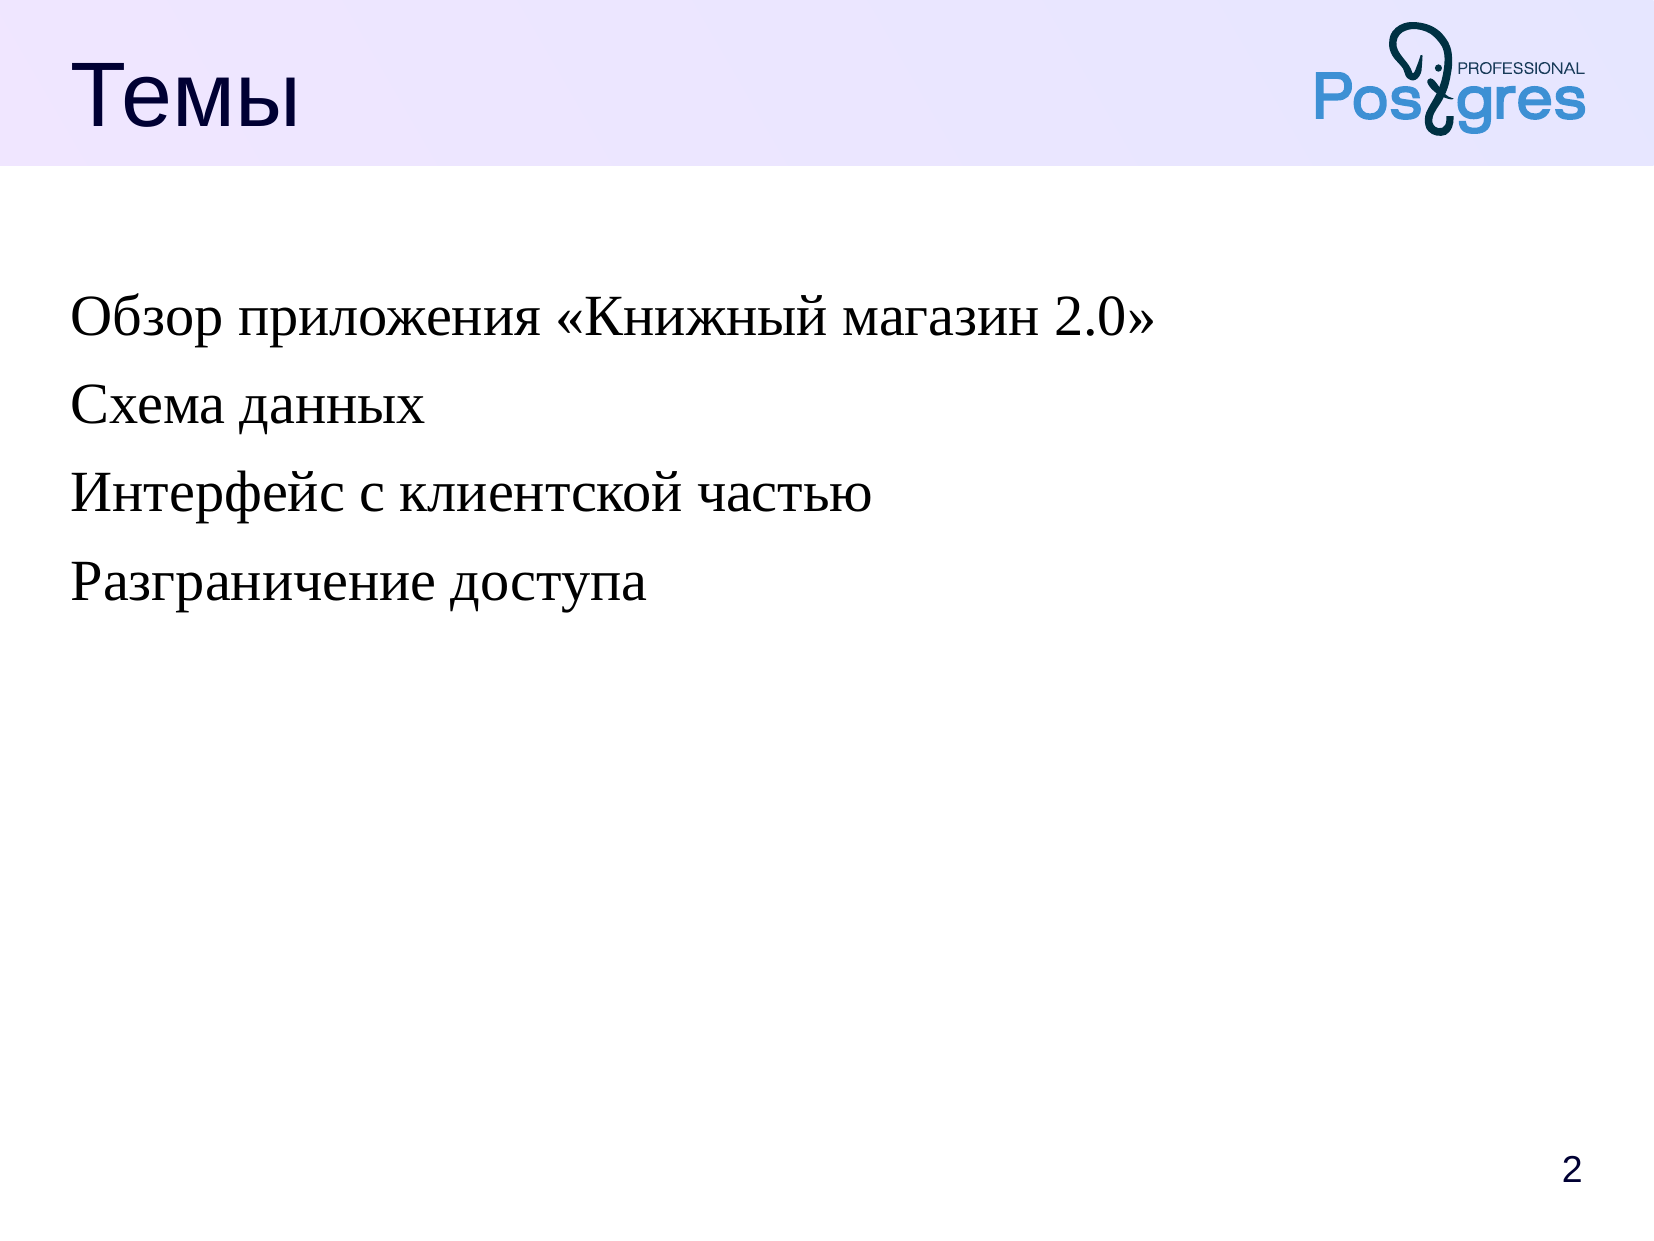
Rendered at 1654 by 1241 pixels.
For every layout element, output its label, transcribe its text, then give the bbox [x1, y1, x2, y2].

list Обзор приложения «Книжный магазин 2.0» Схема данных Интерфейс с клиентской частью Разграничение доступа [70, 283, 1583, 1141]
title Темы [70, 43, 1241, 147]
